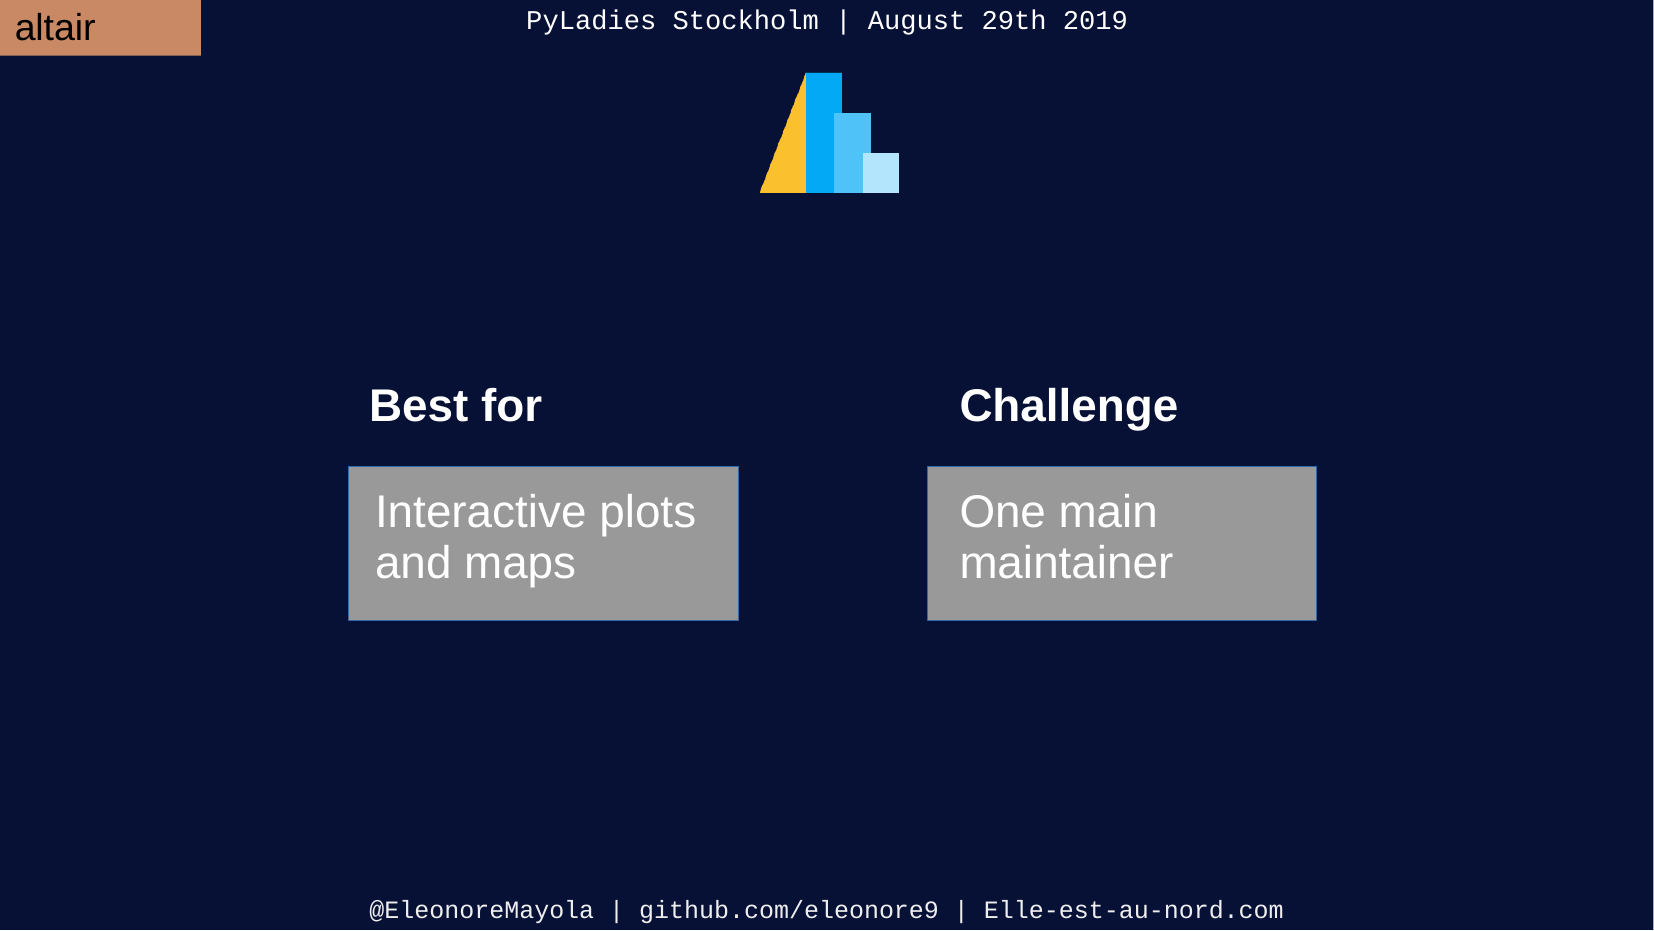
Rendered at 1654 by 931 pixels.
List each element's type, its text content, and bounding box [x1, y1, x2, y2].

text_box [348, 466, 739, 621]
text_box altair [0, 0, 201, 56]
text_box [927, 466, 1317, 621]
text_box @EleonoreMayola | github.com/eleonore9 | Elle-est-au-nord.com [295, 862, 1359, 931]
text_box Challenge [944, 372, 1300, 439]
text_box Interactive plots and maps [360, 478, 798, 648]
text_box Best for [354, 372, 709, 439]
picture [748, 60, 910, 213]
text_box PyLadies Stockholm | August 29th 2019 [265, 0, 1388, 60]
text_box One main maintainer [944, 478, 1288, 596]
